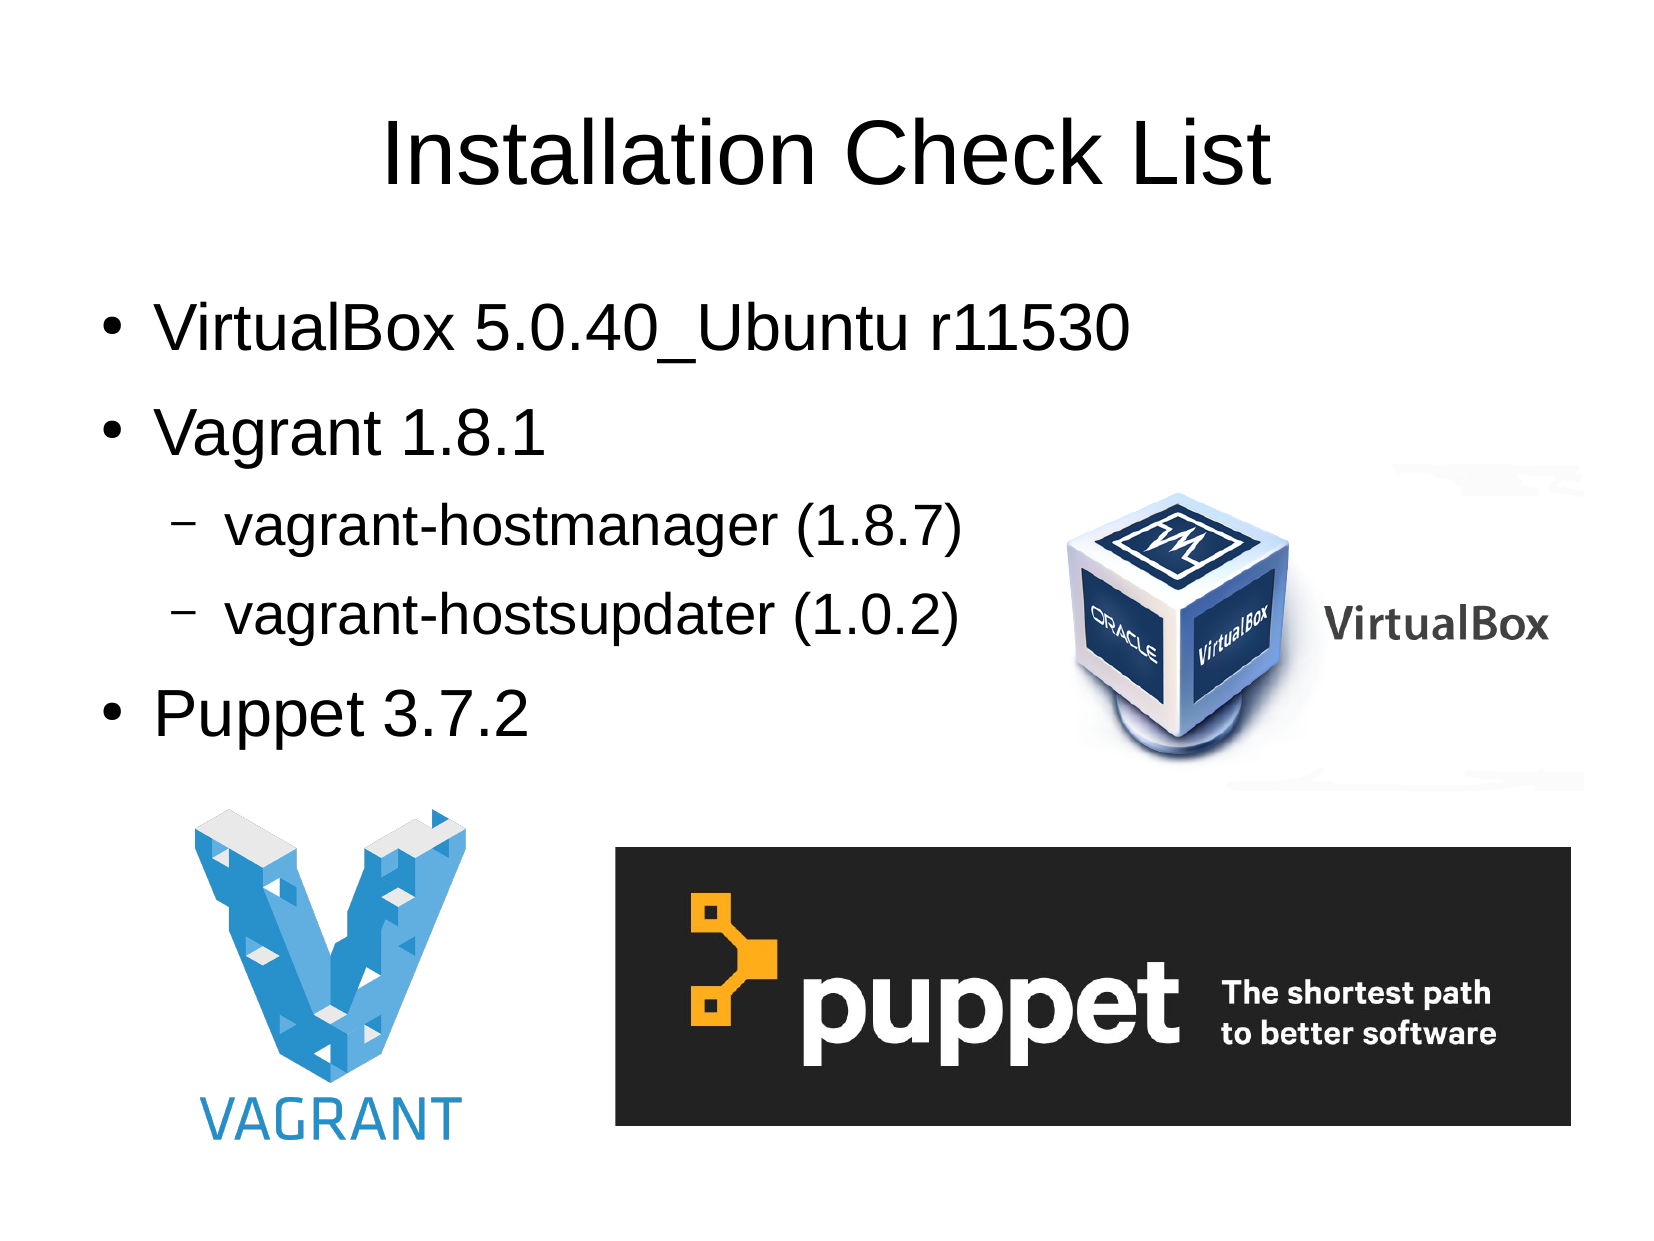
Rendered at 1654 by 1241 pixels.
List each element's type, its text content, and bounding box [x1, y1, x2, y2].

picture [195, 809, 466, 1140]
list VirtualBox 5.0.40_Ubuntu r11530 Vagrant 1.8.1 vagrant-hostmanager (1.8.7) vagrant-hostsupdater (1.0.2) Puppet 3.7.2 [82, 290, 1571, 1010]
picture [1020, 464, 1584, 791]
title Installation Check List [82, 49, 1571, 257]
picture [615, 847, 1571, 1126]
